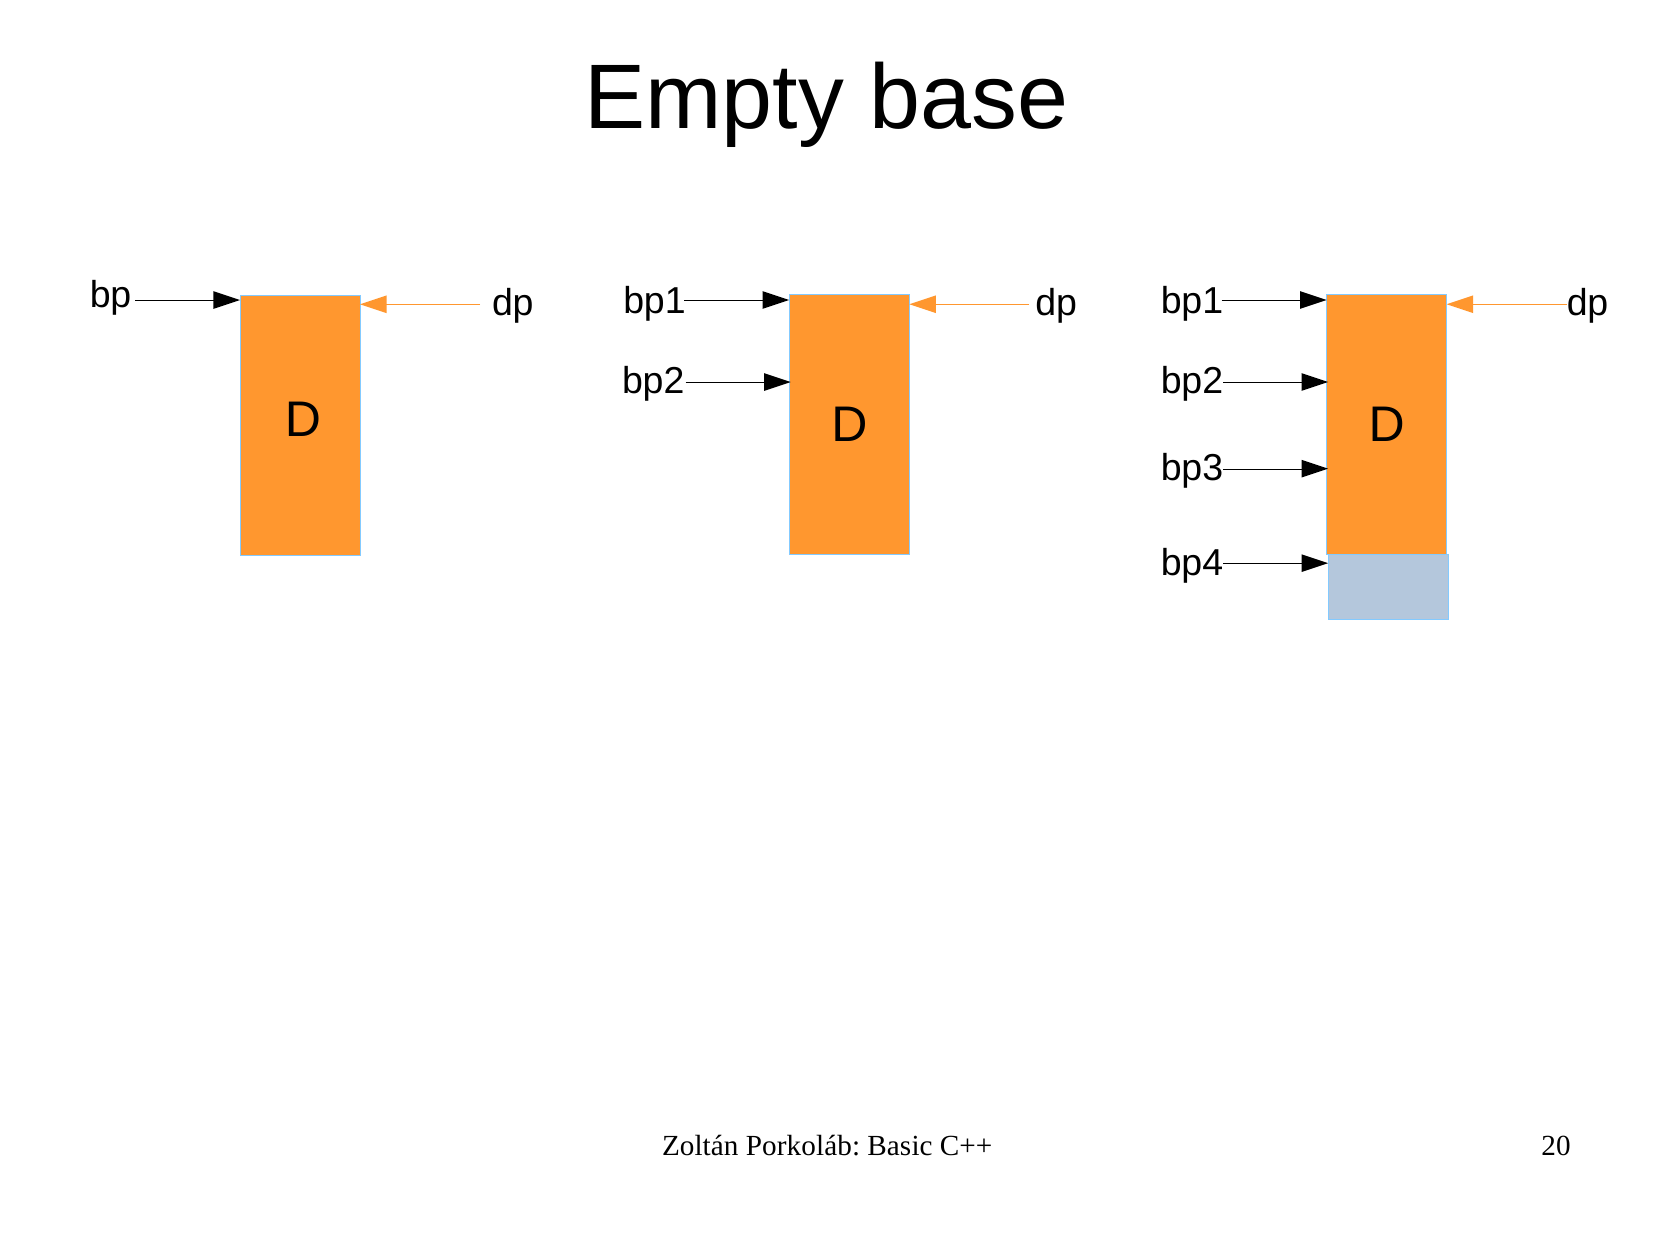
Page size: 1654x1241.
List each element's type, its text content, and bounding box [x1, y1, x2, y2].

text_box bp2 [1146, 352, 1261, 417]
text_box dp [1552, 274, 1624, 351]
text_box [240, 295, 361, 556]
text_box D [789, 294, 910, 555]
text_box bp2 [607, 351, 734, 479]
text_box D [1326, 294, 1447, 555]
text_box D [270, 384, 336, 460]
text_box bp4 [1146, 533, 1261, 660]
text_box [1328, 554, 1449, 620]
text_box bp1 [1146, 272, 1261, 342]
text_box bp [75, 266, 147, 343]
text_box dp [477, 274, 549, 351]
text_box bp3 [1146, 439, 1276, 566]
title Empty base [82, 0, 1571, 201]
text_box bp1 [608, 272, 736, 341]
text_box dp [1020, 274, 1092, 351]
